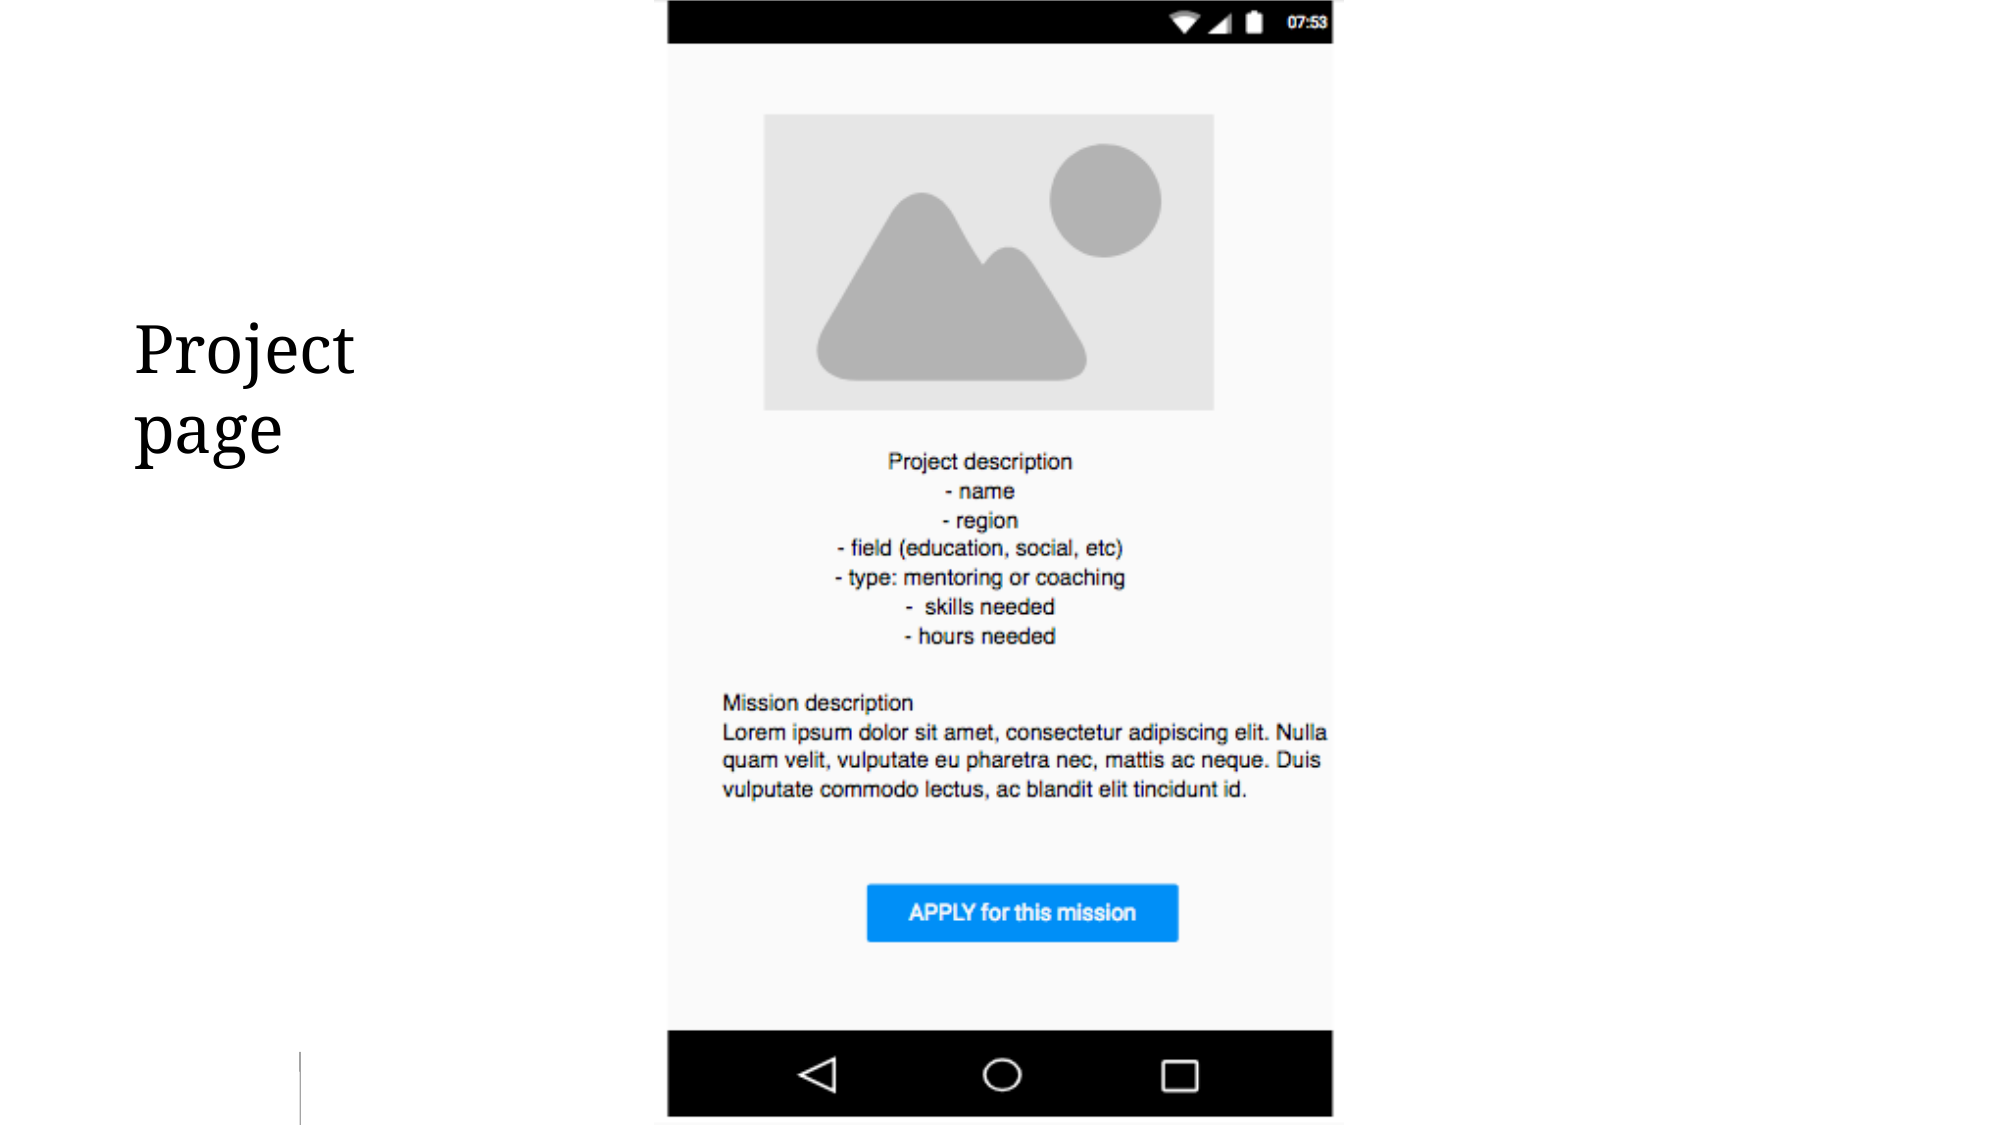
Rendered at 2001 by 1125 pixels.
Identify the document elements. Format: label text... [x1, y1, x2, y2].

text_box Project page [119, 299, 509, 475]
picture [654, 0, 1344, 1125]
